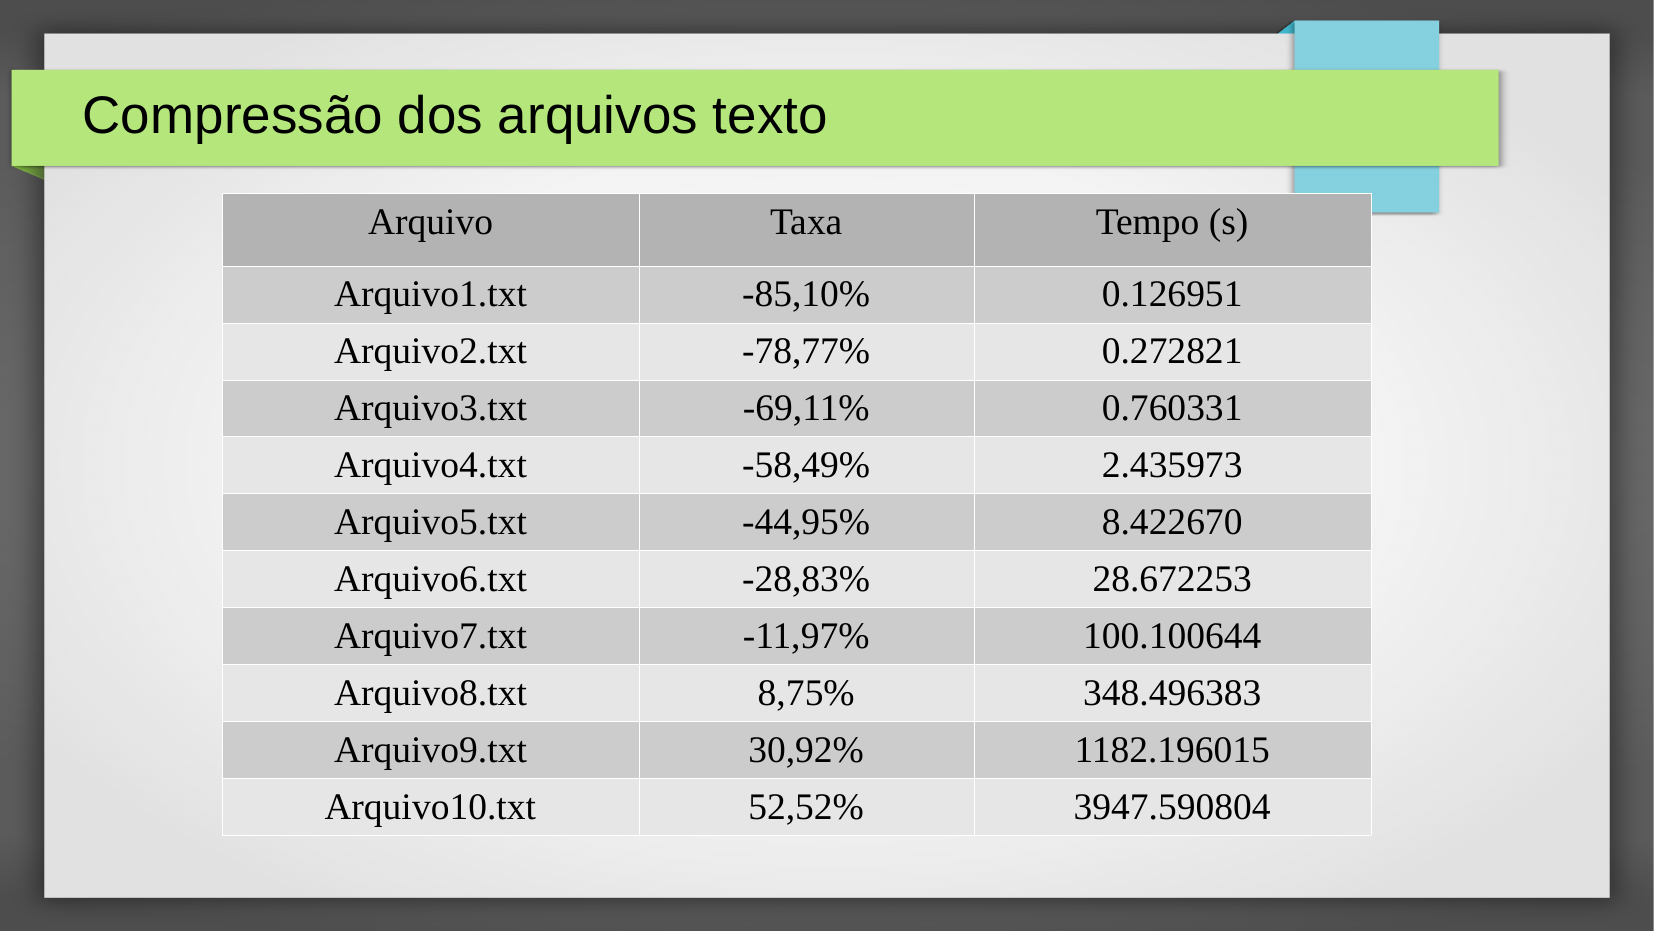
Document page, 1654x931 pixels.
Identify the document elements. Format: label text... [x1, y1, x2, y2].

table_cell 0.760331 [975, 381, 1371, 436]
table_cell -85,10% [640, 267, 974, 323]
title Compressão dos arquivos texto [82, 70, 1264, 160]
table_cell -58,49% [640, 437, 974, 493]
table_cell 0.272821 [975, 324, 1371, 380]
table_header Taxa [640, 194, 974, 266]
table_cell -69,11% [640, 381, 974, 436]
table_cell Arquivo5.txt [223, 494, 639, 550]
table_cell Arquivo1.txt [223, 267, 639, 323]
table_cell -44,95% [640, 494, 974, 550]
table_cell Arquivo10.txt [223, 779, 639, 835]
table_cell Arquivo7.txt [223, 608, 639, 664]
table_cell 100.100644 [975, 608, 1371, 664]
table_cell 0.126951 [975, 267, 1371, 323]
table_cell Arquivo3.txt [223, 381, 639, 436]
table_cell 30,92% [640, 722, 974, 778]
table_cell -78,77% [640, 324, 974, 380]
table_cell Arquivo8.txt [223, 665, 639, 721]
table_cell 348.496383 [975, 665, 1371, 721]
table_cell -11,97% [640, 608, 974, 664]
picture [0, 0, 1654, 931]
table_cell Arquivo4.txt [223, 437, 639, 493]
table_cell 3947.590804 [975, 779, 1371, 835]
table_cell Arquivo6.txt [223, 551, 639, 607]
table_cell Arquivo9.txt [223, 722, 639, 778]
table_cell 8,75% [640, 665, 974, 721]
table_cell 52,52% [640, 779, 974, 835]
table_cell 28.672253 [975, 551, 1371, 607]
table_cell -28,83% [640, 551, 974, 607]
table_cell 8.422670 [975, 494, 1371, 550]
table_header Arquivo [223, 194, 639, 266]
table_cell 2.435973 [975, 437, 1371, 493]
table_header Tempo (s) [975, 194, 1371, 266]
table_cell 1182.196015 [975, 722, 1371, 778]
table_cell Arquivo2.txt [223, 324, 639, 380]
